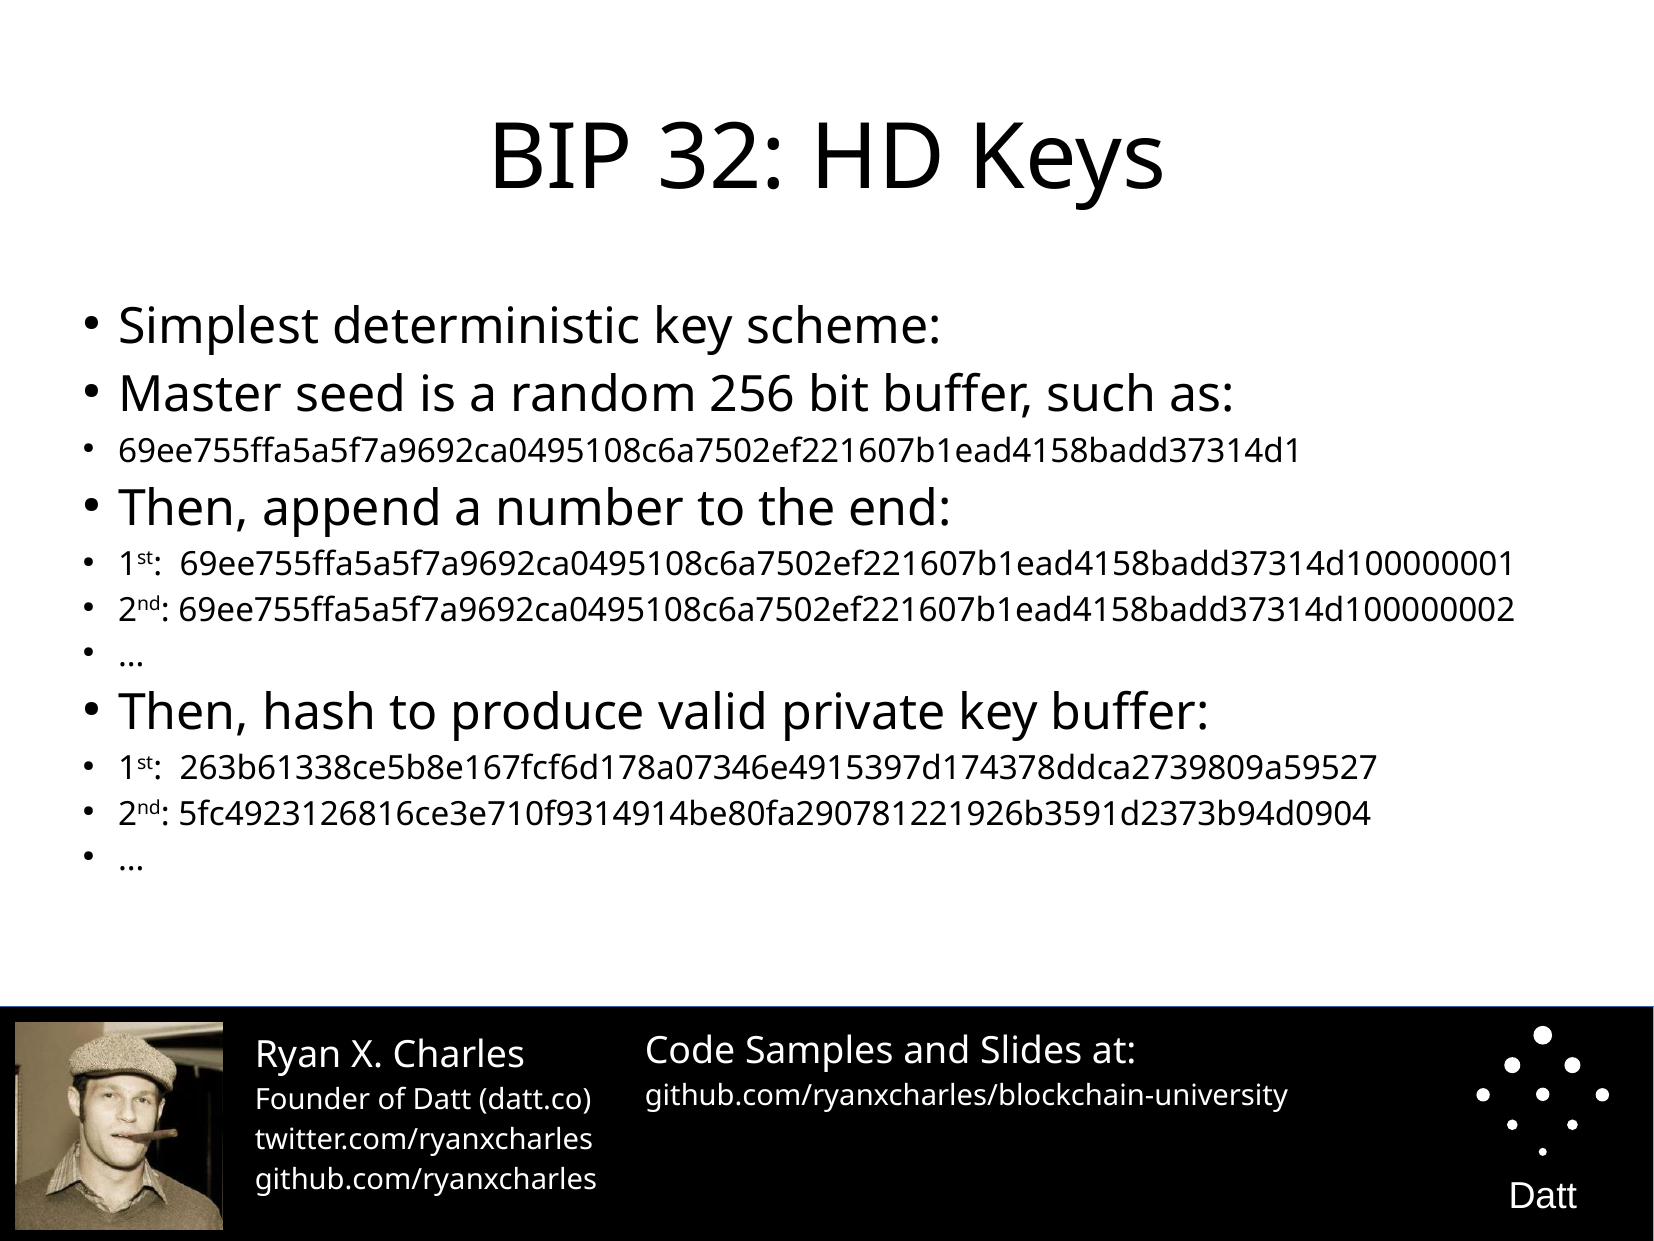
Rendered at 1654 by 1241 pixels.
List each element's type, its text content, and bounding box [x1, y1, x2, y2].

picture [1475, 1023, 1611, 1159]
title BIP 32: HD Keys [82, 49, 1571, 257]
text_box Code Samples and Slides at: github.com/ryanxcharles/blockchain-university [630, 1015, 1403, 1156]
text_box Datt [1452, 1167, 1633, 1241]
text_box Ryan X. Charles Founder of Datt (datt.co) twitter.com/ryanxcharles github.com/ryanxcharles [240, 1020, 976, 1241]
subtitle Simplest deterministic key scheme: Master seed is a random 256 bit buffer, such as: 69ee755ffa5a5f7a9692ca0495108c6a7502ef221607b1ead4158badd37314d1 Then, append a number to the end: 1st: 69ee755ffa5a5f7a9692ca0495108c6a7502ef221607b1ead4158badd37314d100000001 2nd: 69ee755ffa5a5f7a9692ca0495108c6a7502ef221607b1ead4158badd37314d100000002 … Then, hash to produce valid private key buffer: 1st: 263b61338ce5b8e167fcf6d178a07346e4915397d174378ddca2739809a59527 2nd: 5fc4923126816ce3e710f9314914be80fa290781221926b3591d2373b94d0904 … [82, 290, 1571, 1010]
text_box [0, 1006, 1654, 1241]
picture [15, 1022, 223, 1231]
